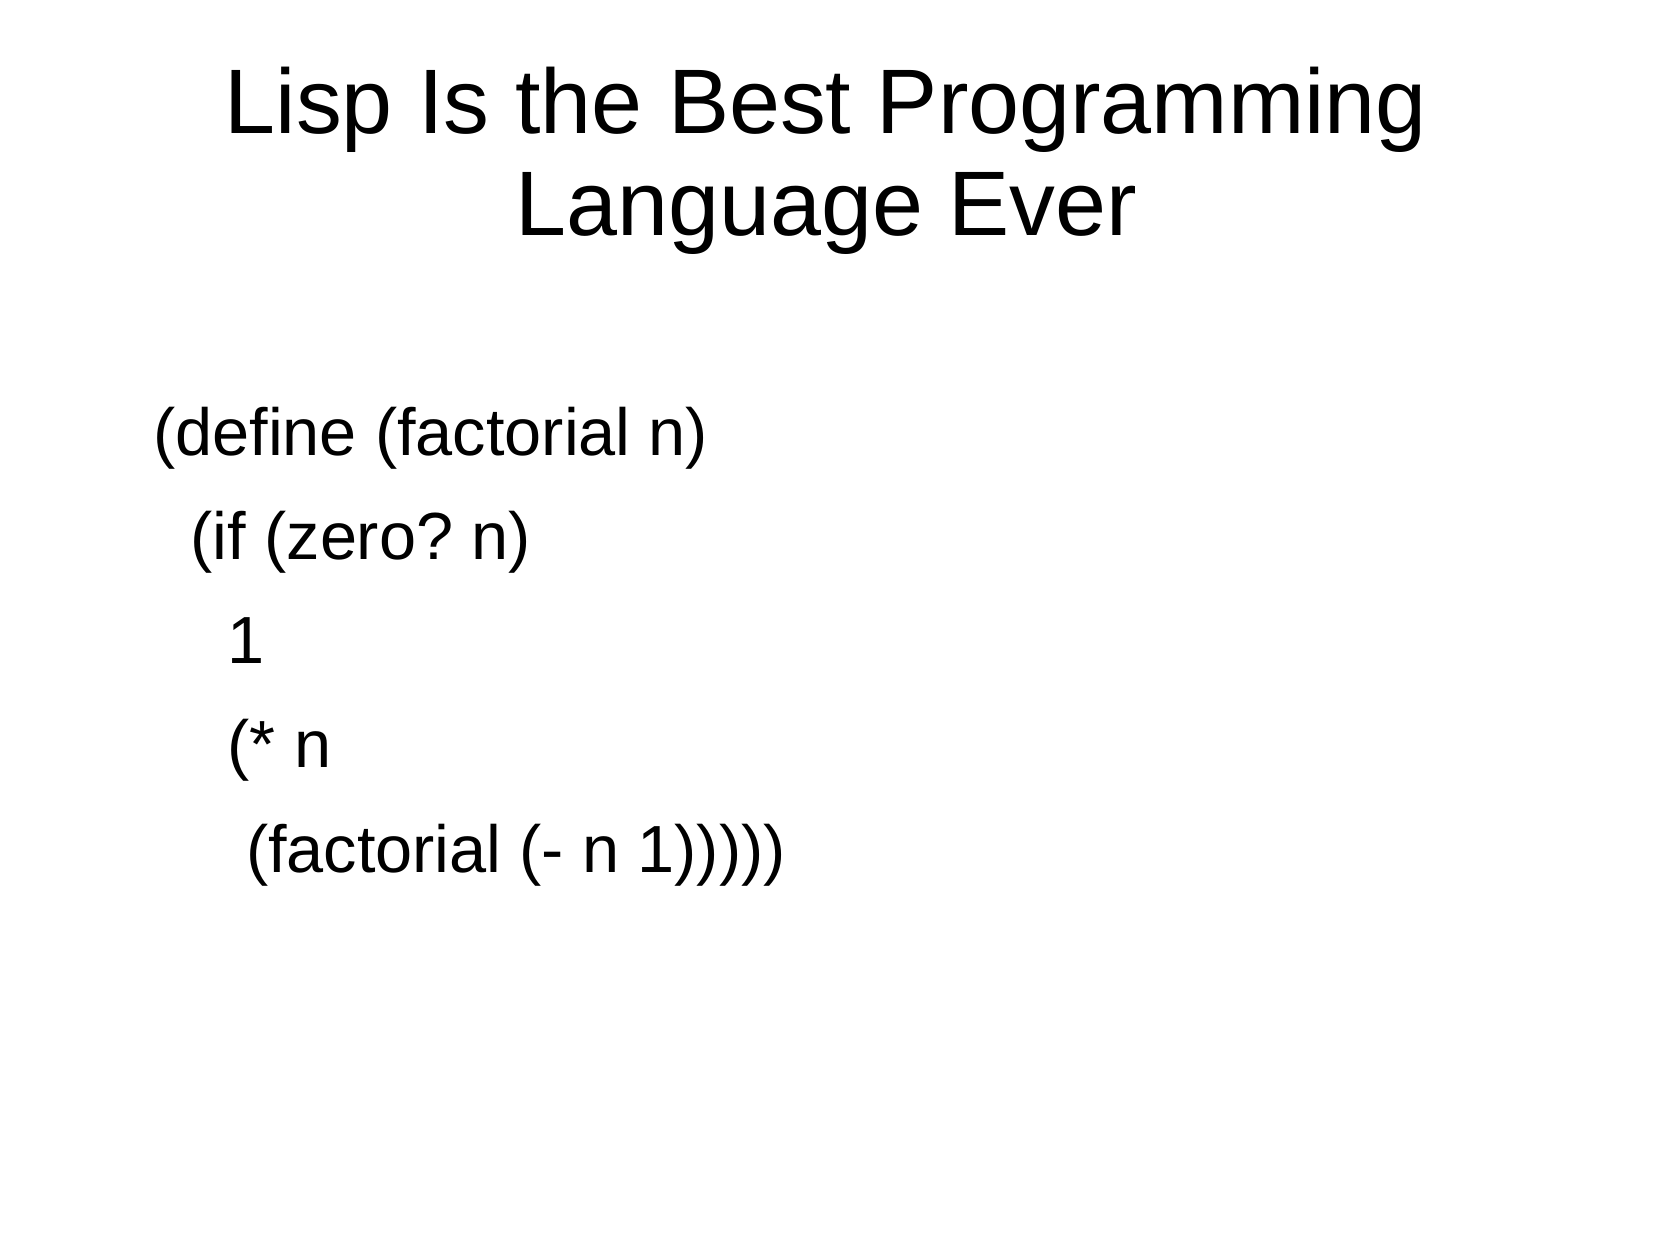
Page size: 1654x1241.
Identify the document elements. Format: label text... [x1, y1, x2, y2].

title Lisp Is the Best Programming Language Ever [82, 49, 1571, 257]
list (define (factorial n) (if (zero? n) 1 (* n (factorial (- n 1))))) [82, 290, 793, 1010]
